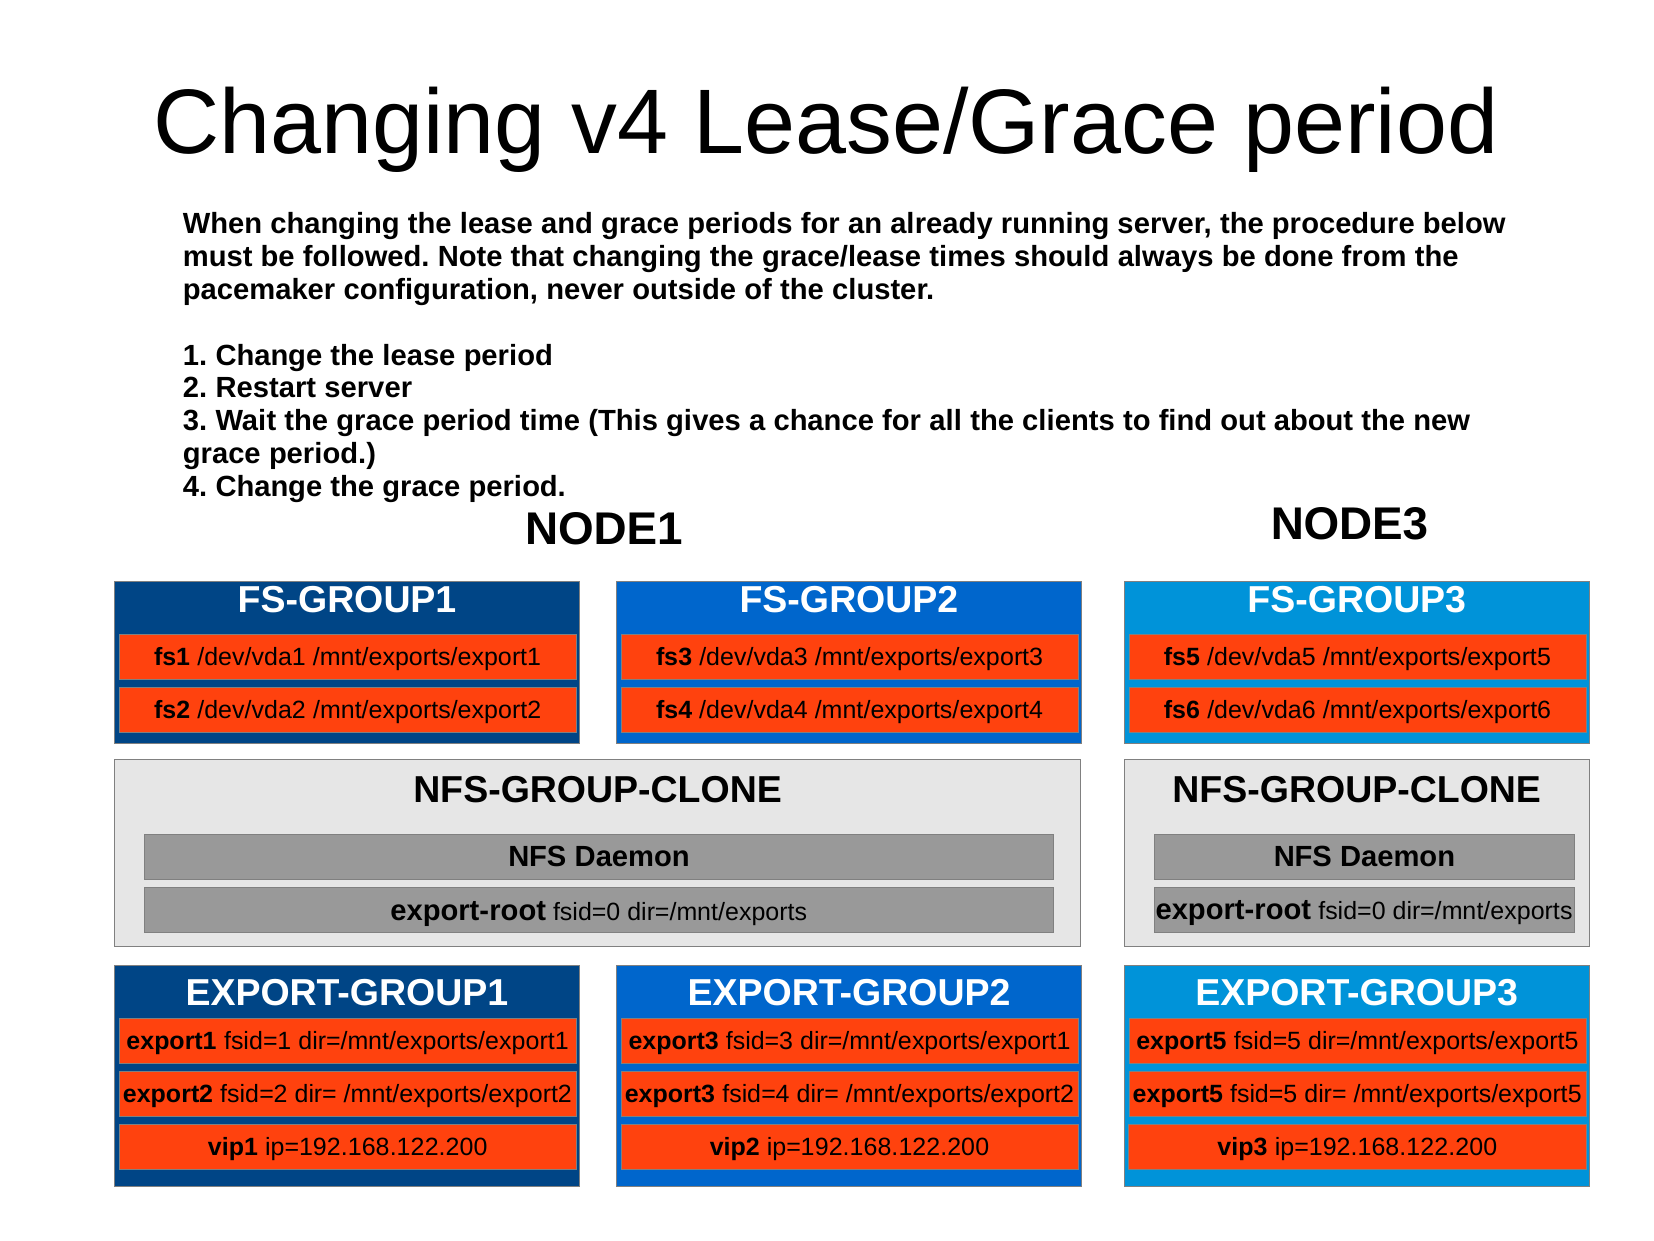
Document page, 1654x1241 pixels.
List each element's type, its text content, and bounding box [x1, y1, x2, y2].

text_box EXPORT-GROUP3 [1124, 965, 1590, 1187]
text_box FS-GROUP3 [1124, 581, 1590, 744]
text_box export-root fsid=0 dir=/mnt/exports [1154, 887, 1575, 933]
text_box NFS-GROUP-CLONE [114, 759, 1081, 947]
title Changing v4 Lease/Grace period [82, 49, 1571, 196]
text_box EXPORT-GROUP1 [114, 965, 580, 1187]
text_box fs1 /dev/vda1 /mnt/exports/export1 [119, 634, 577, 680]
text_box fs5 /dev/vda5 /mnt/exports/export5 [1129, 634, 1587, 680]
text_box export-root fsid=0 dir=/mnt/exports [144, 887, 1054, 933]
text_box NODE1 [510, 495, 706, 578]
text_box FS-GROUP2 [616, 581, 1082, 744]
text_box NFS-GROUP-CLONE [1124, 759, 1590, 947]
text_box vip2 ip=192.168.122.200 [621, 1124, 1079, 1170]
text_box fs6 /dev/vda6 /mnt/exports/export6 [1129, 687, 1587, 733]
text_box NFS Daemon [1154, 834, 1575, 880]
text_box fs3 /dev/vda3 /mnt/exports/export3 [621, 634, 1079, 680]
text_box export5 fsid=5 dir= /mnt/exports/export5 [1129, 1071, 1587, 1117]
text_box export2 fsid=2 dir= /mnt/exports/export2 [119, 1071, 577, 1117]
text_box export3 fsid=4 dir= /mnt/exports/export2 [621, 1071, 1079, 1117]
text_box NFS Daemon [144, 834, 1054, 880]
text_box fs4 /dev/vda4 /mnt/exports/export4 [621, 687, 1079, 733]
text_box export1 fsid=1 dir=/mnt/exports/export1 [119, 1018, 577, 1064]
text_box fs2 /dev/vda2 /mnt/exports/export2 [119, 687, 577, 733]
text_box export5 fsid=5 dir=/mnt/exports/export5 [1129, 1018, 1587, 1064]
text_box When changing the lease and grace periods for an already running server, the procedure below must be followed. Note that changing the grace/lease times should always be done from the pacemaker configuration, never outside of the cluster. 1. Change the lease period 2. Restart server 3. Wait the grace period time (This gives a chance for all the clients to find out about the new grace period.) 4. Change the grace period. [168, 200, 1564, 510]
text_box EXPORT-GROUP2 [616, 965, 1082, 1187]
text_box FS-GROUP1 [114, 581, 580, 744]
text_box vip3 ip=192.168.122.200 [1128, 1124, 1587, 1170]
text_box export3 fsid=3 dir=/mnt/exports/export1 [621, 1018, 1079, 1064]
text_box NODE3 [1256, 490, 1452, 574]
text_box vip1 ip=192.168.122.200 [119, 1124, 577, 1170]
